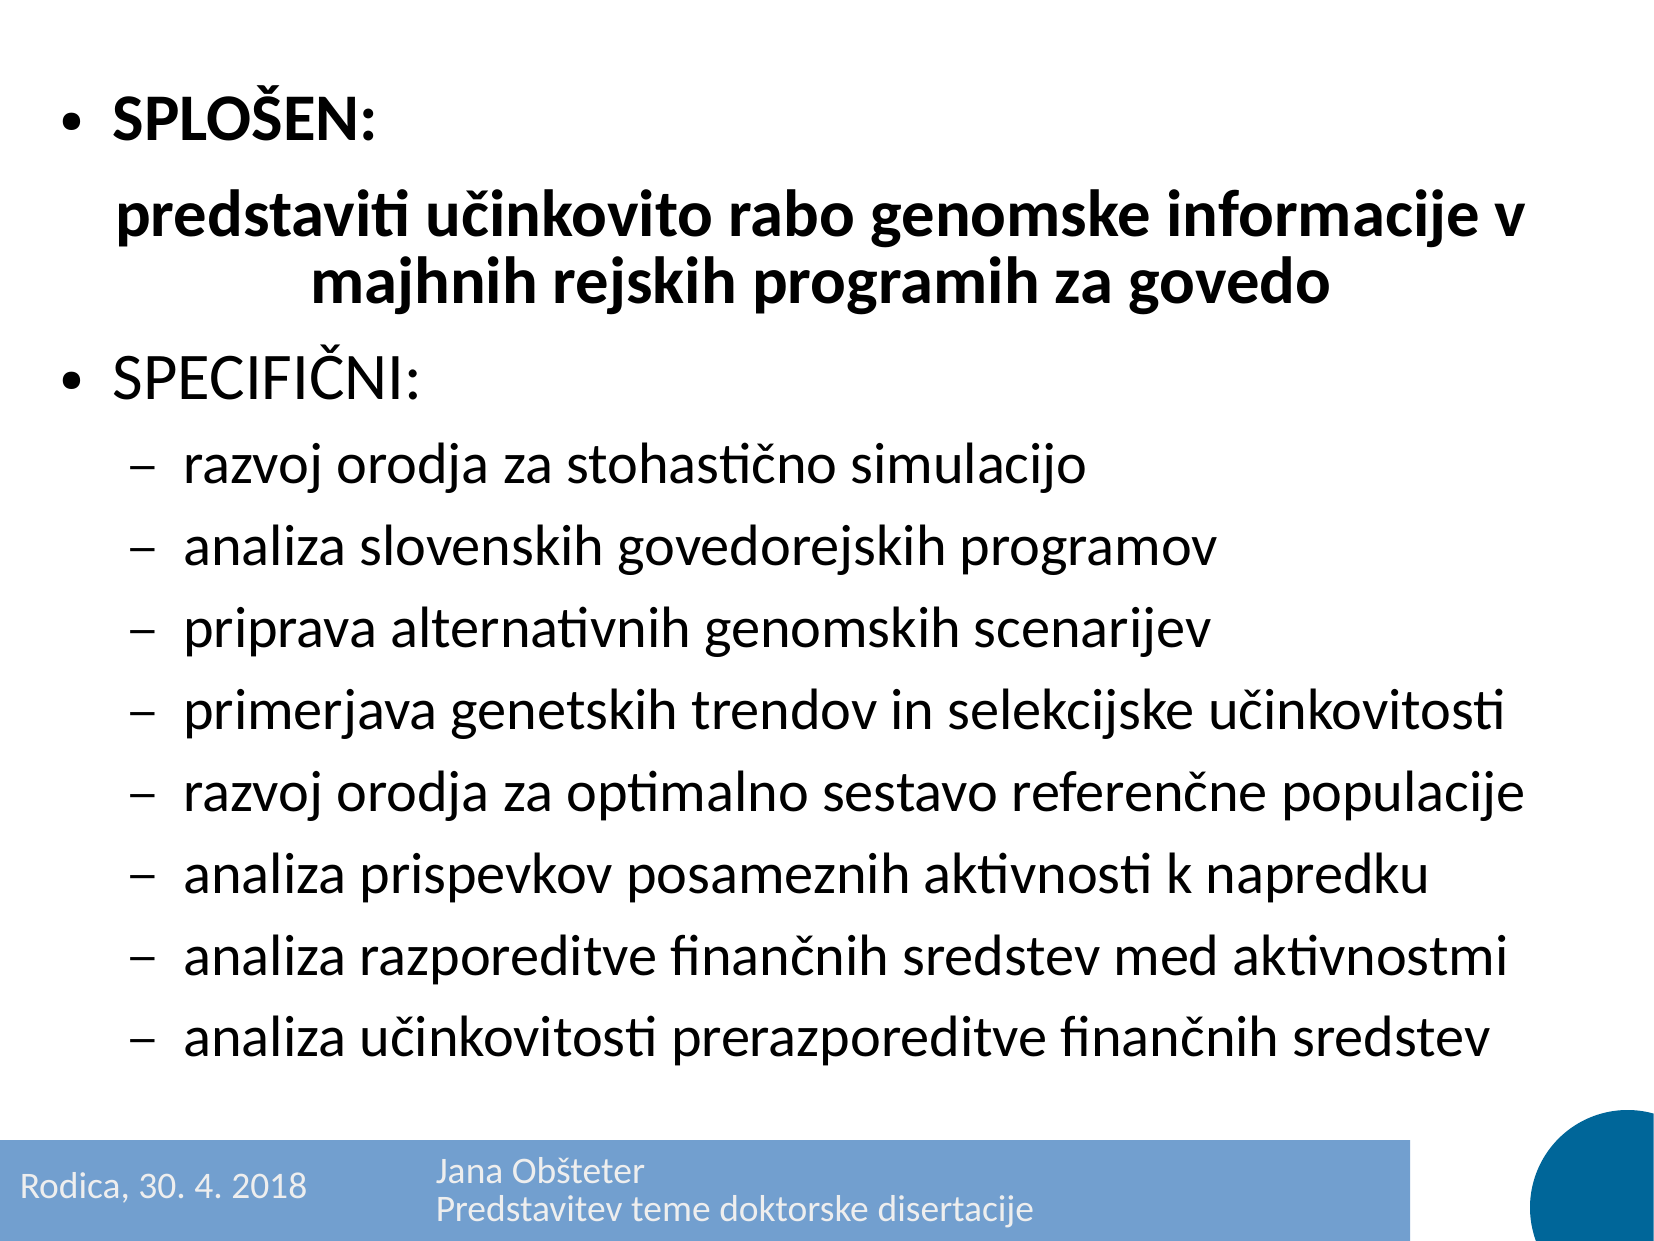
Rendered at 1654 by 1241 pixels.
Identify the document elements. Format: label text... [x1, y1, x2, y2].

list SPLOŠEN: predstaviti učinkovito rabo genomske informacije v majhnih rejskih programih za govedo SPECIFIČNI: razvoj orodja za stohastično simulacijo analiza slovenskih govedorejskih programov priprava alternativnih genomskih scenarijev primerjava genetskih trendov in selekcijske učinkovitosti razvoj orodja za optimalno sestavo referenčne populacije analiza prispevkov posameznih aktivnosti k napredku analiza razporeditve finančnih sredstev med aktivnostmi analiza učinkovitosti prerazporeditve finančnih sredstev [41, 90, 1531, 1156]
